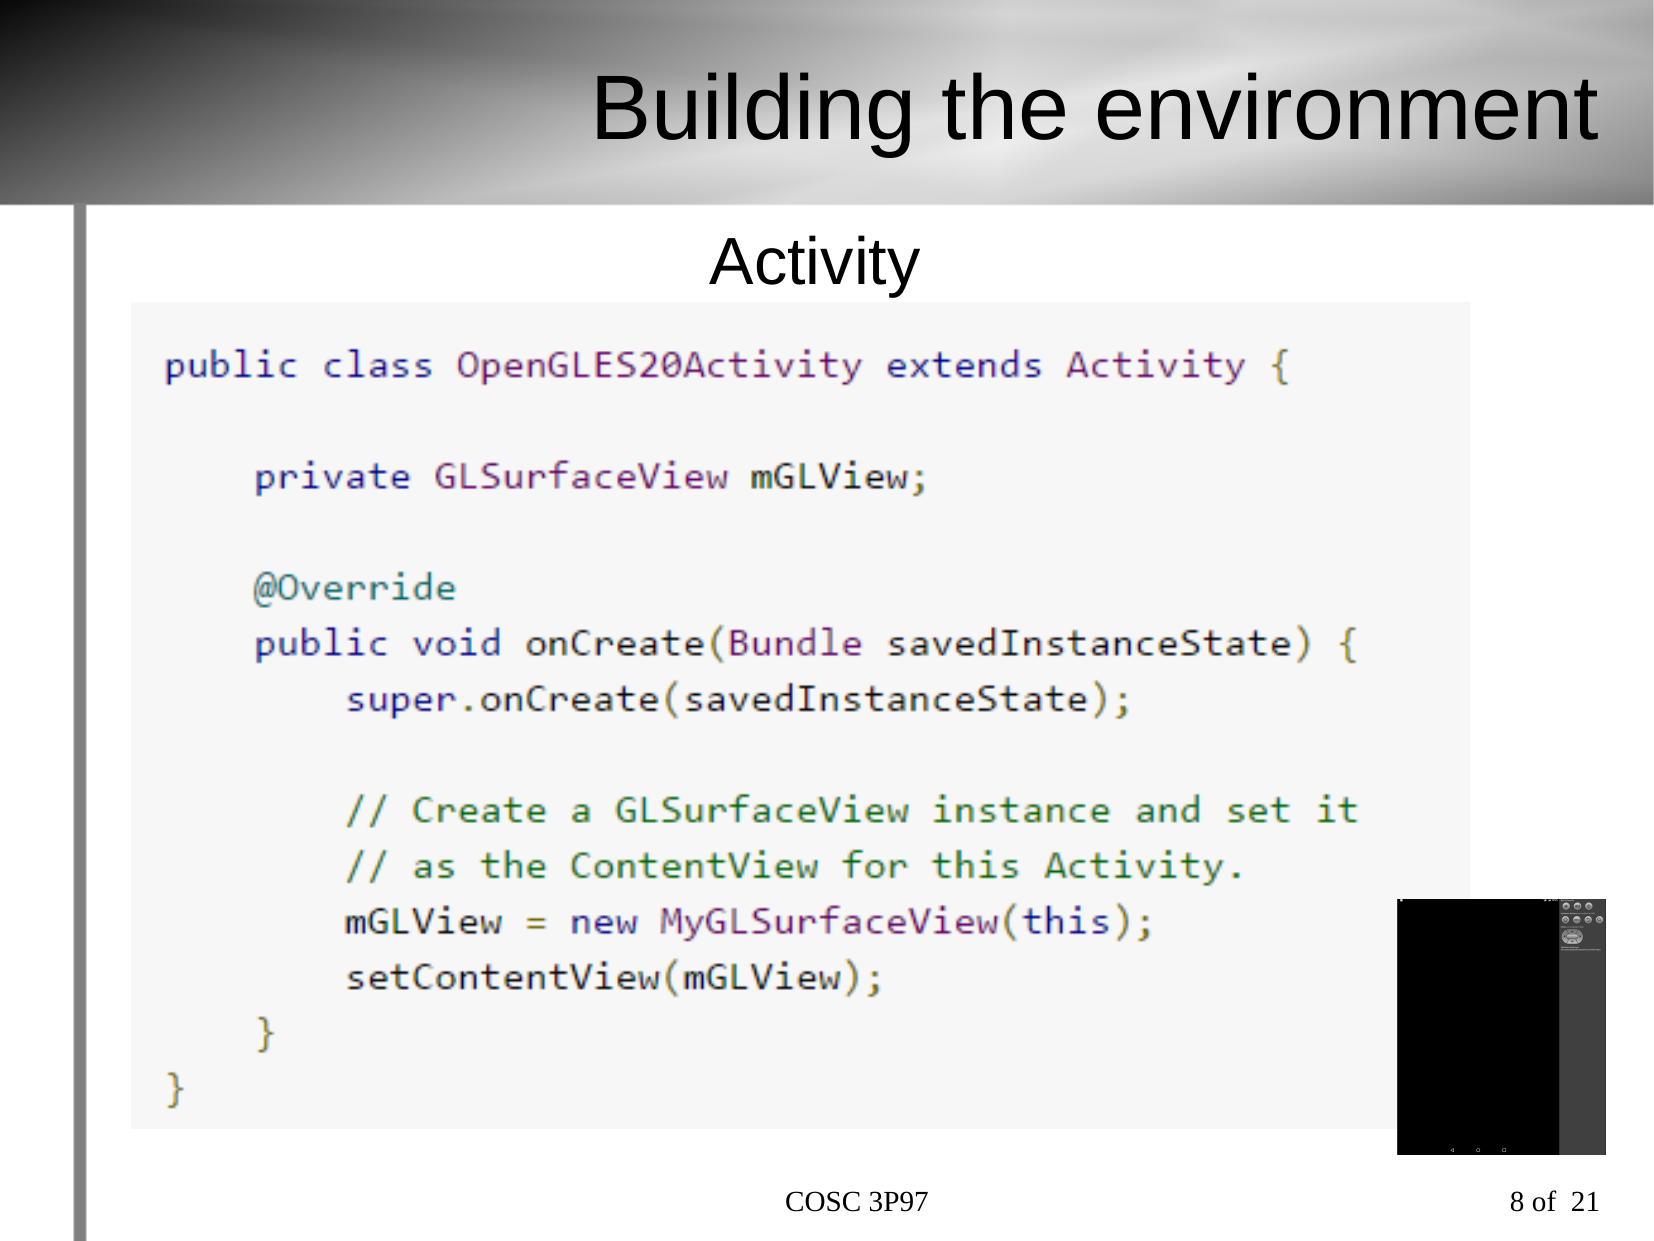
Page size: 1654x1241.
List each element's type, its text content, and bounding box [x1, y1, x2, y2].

title Building the environment [112, 13, 1601, 201]
picture [0, 0, 1654, 1241]
text_box Activity [694, 216, 937, 306]
